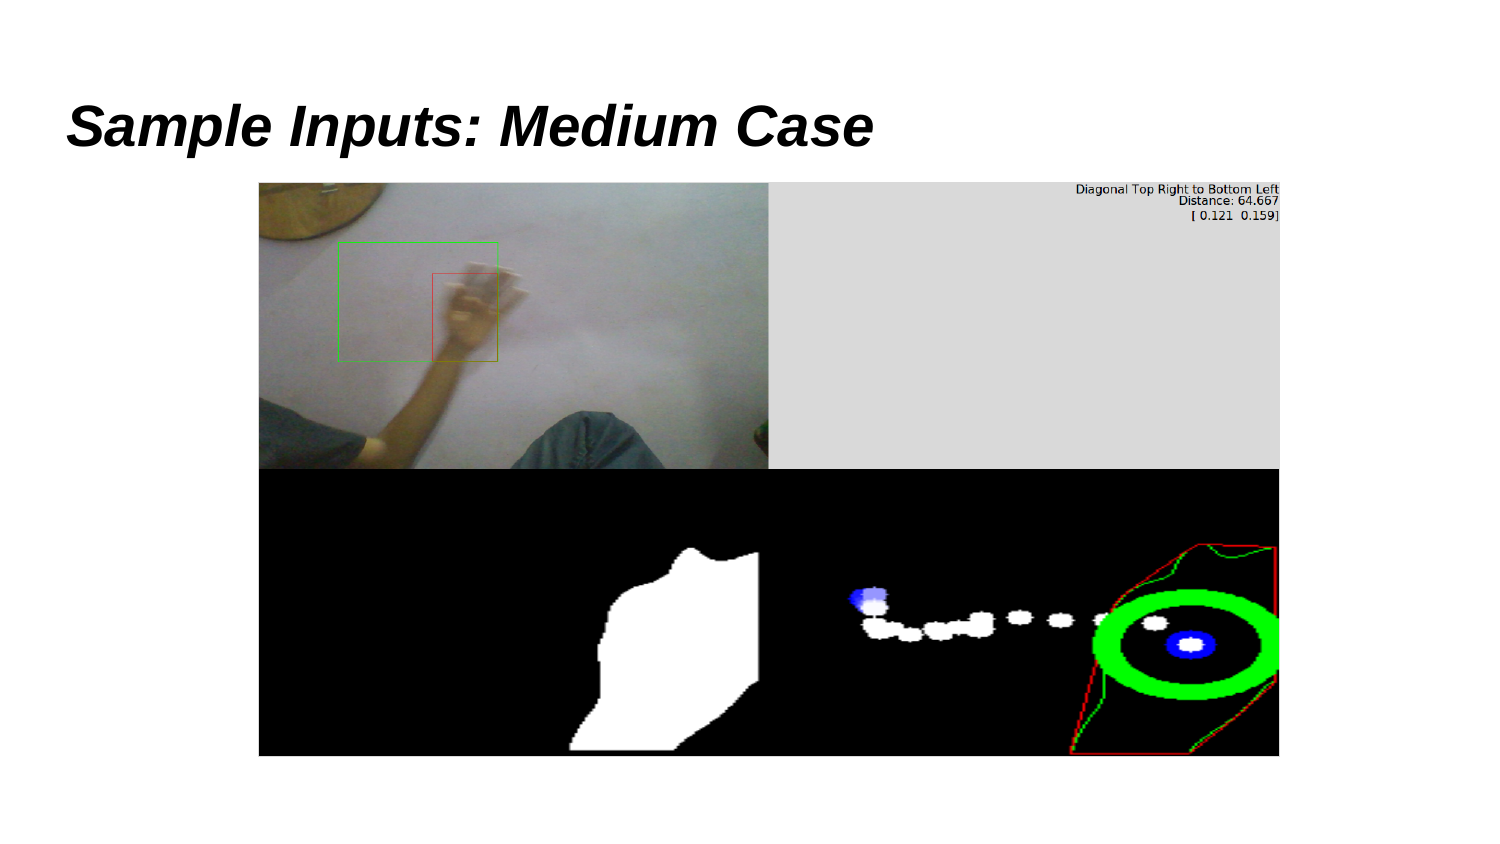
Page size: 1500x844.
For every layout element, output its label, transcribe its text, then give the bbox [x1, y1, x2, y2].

title Sample Inputs: Medium Case [51, 72, 1449, 167]
picture [258, 182, 1280, 757]
